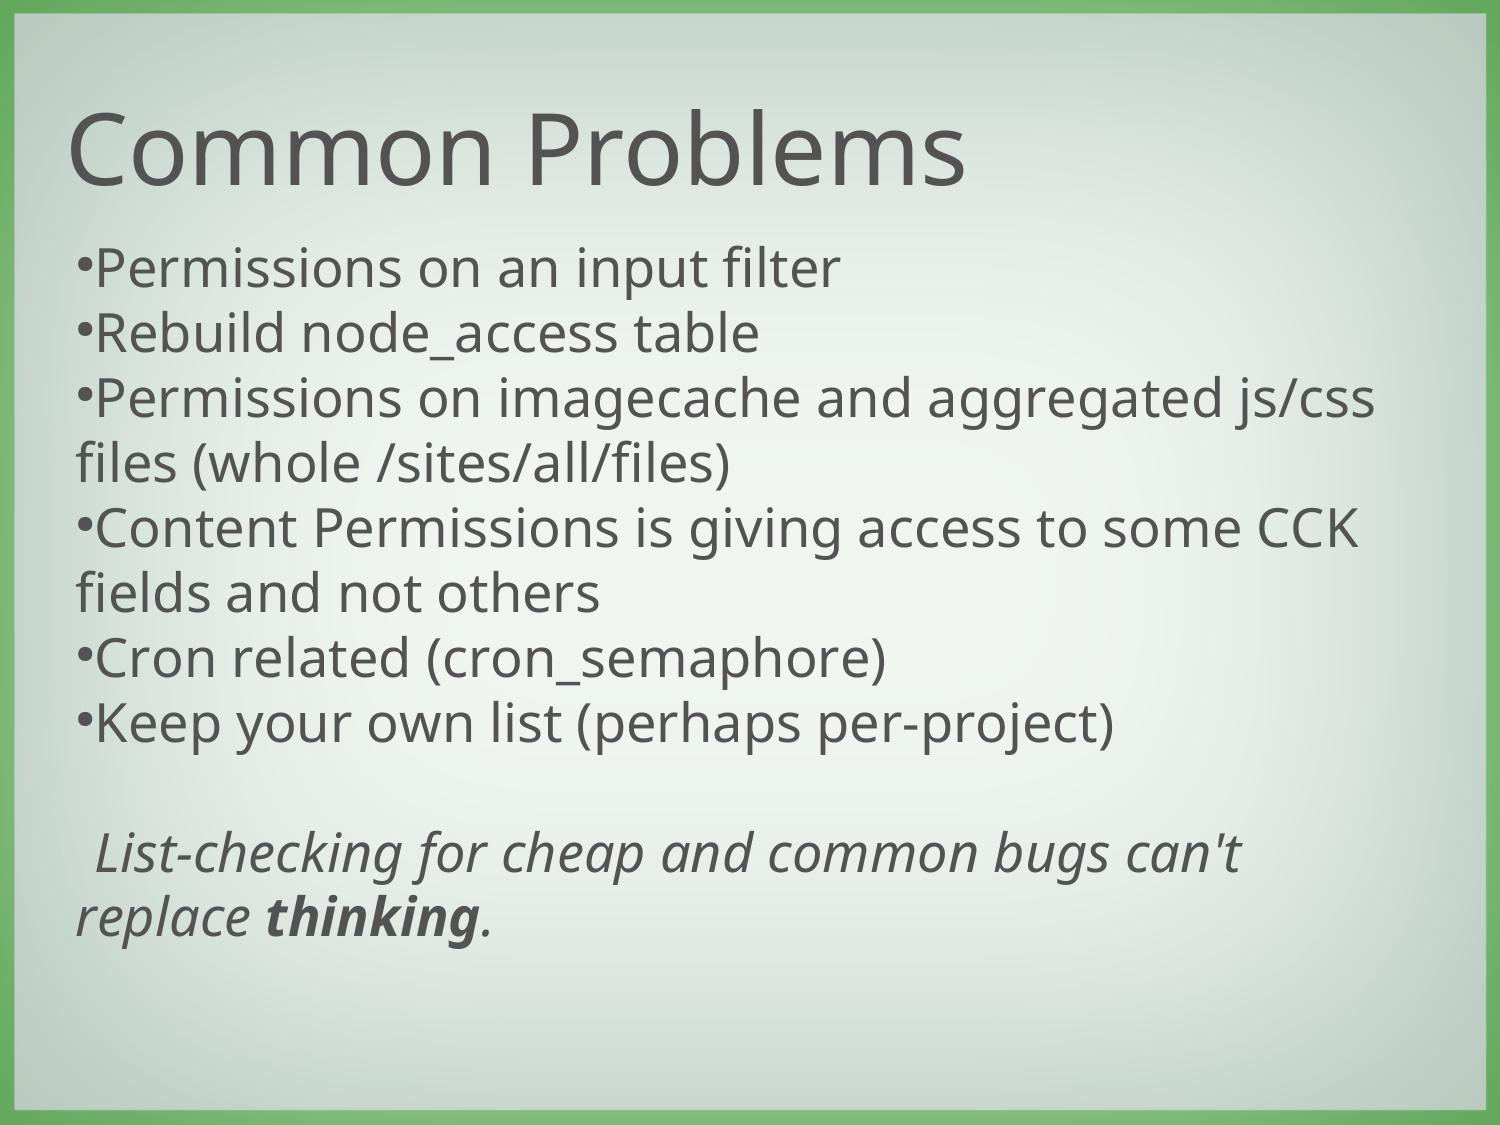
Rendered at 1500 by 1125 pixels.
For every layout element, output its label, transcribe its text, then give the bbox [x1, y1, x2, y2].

picture [0, 0, 1500, 1125]
text_box Permissions on an input filter Rebuild node_access table Permissions on imagecache and aggregated js/css files (whole /sites/all/files) Content Permissions is giving access to some CCK fields and not others Cron related (cron_semaphore) Keep your own list (perhaps per-project) List-checking for cheap and common bugs can't replace thinking. [60, 225, 1428, 1107]
title Common Problems [50, 63, 1457, 228]
list [46, 201, 1453, 1006]
